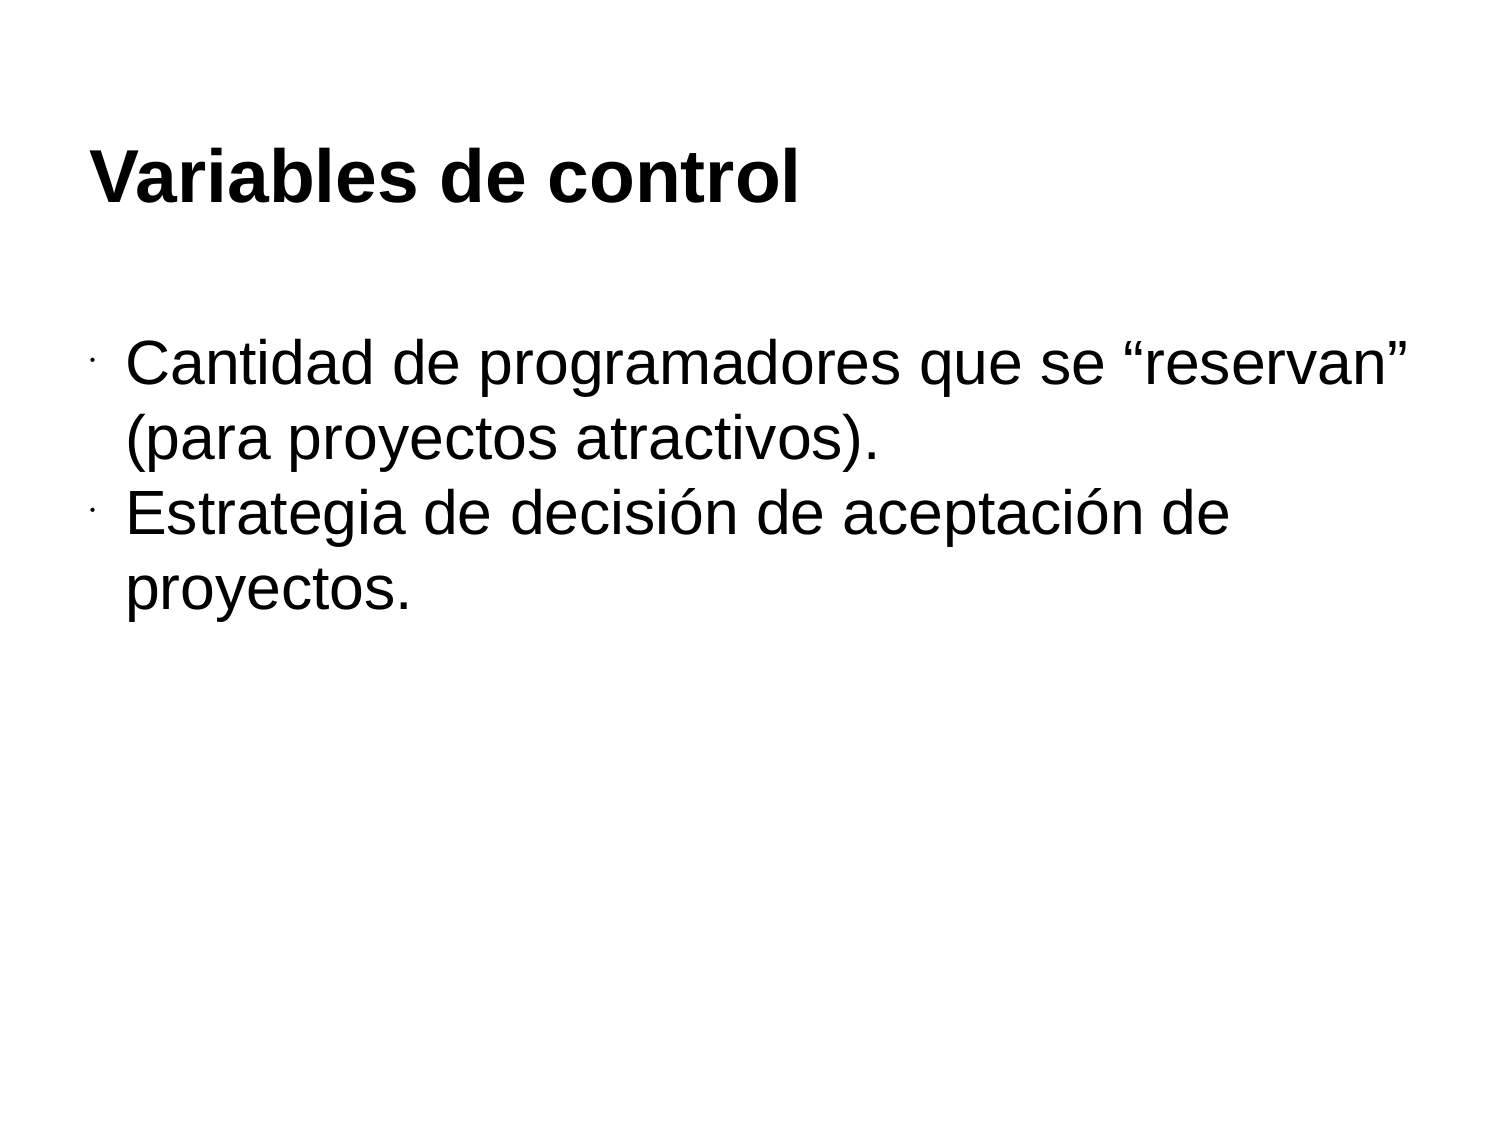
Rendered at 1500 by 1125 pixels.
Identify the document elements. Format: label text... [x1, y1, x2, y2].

text_box Cantidad de programadores que se “reservan” (para proyectos atractivos). Estrategia de decisión de aceptación de proyectos. [75, 262, 1425, 1078]
text_box Variables de control [75, 45, 1425, 233]
